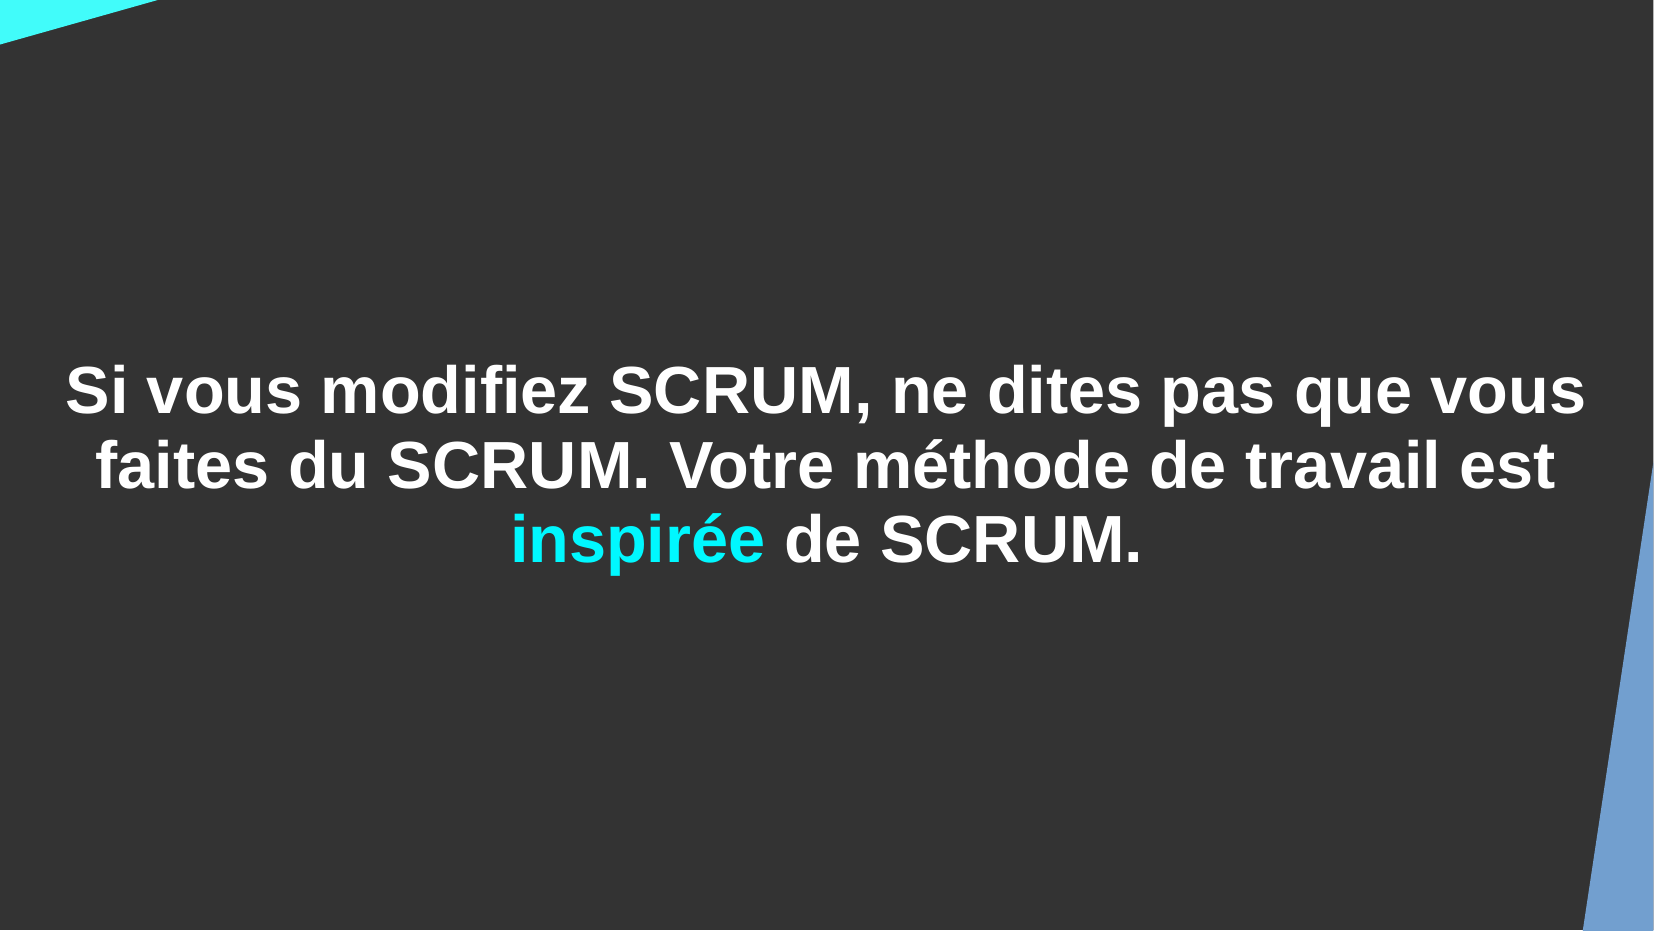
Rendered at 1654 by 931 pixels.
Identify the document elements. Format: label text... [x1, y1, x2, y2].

text_box [1582, 458, 1654, 931]
title Si vous modifiez SCRUM, ne dites pas que vous faites du SCRUM. Votre méthode de travail est inspirée de SCRUM. [31, 352, 1622, 578]
text_box [0, 0, 158, 45]
